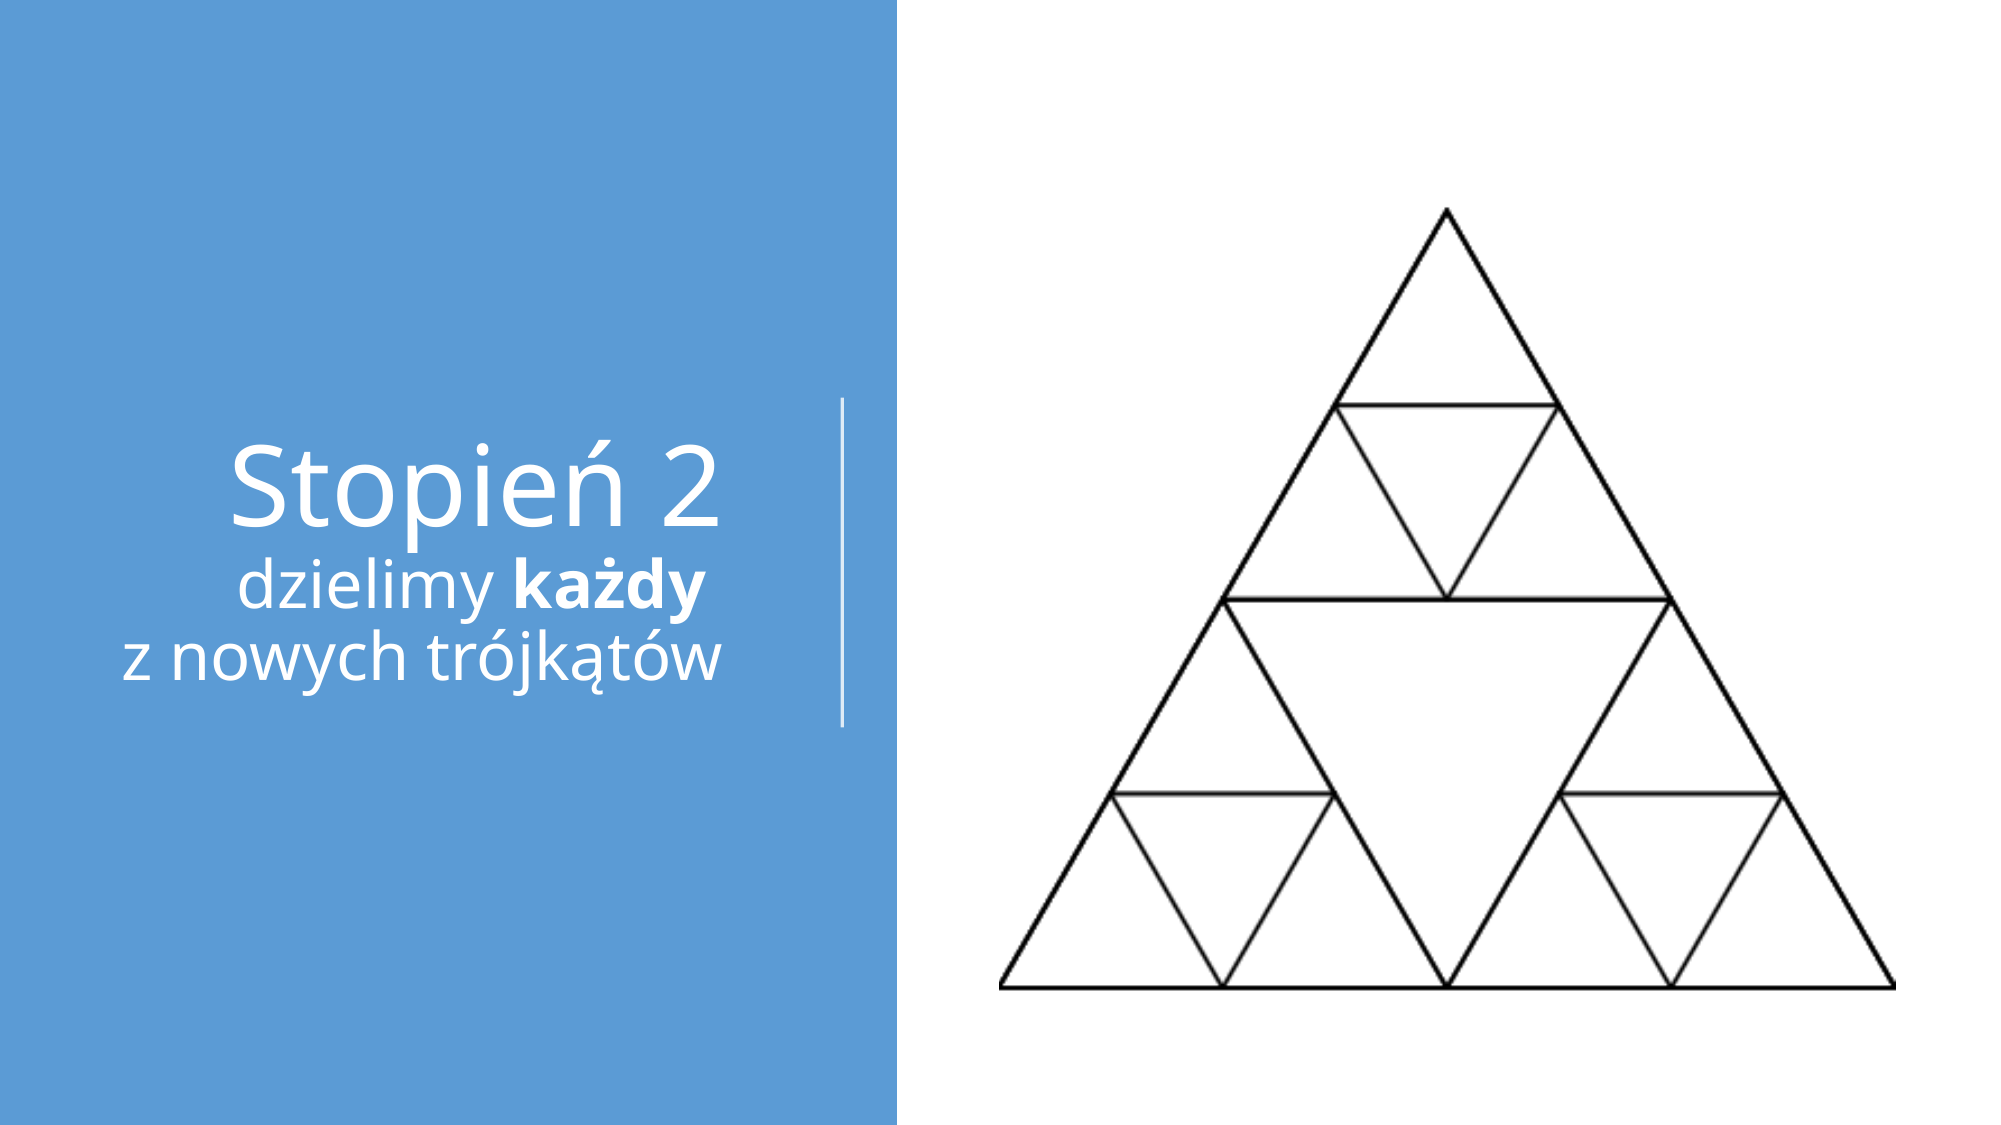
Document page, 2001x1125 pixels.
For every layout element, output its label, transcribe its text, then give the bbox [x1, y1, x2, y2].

picture [999, 114, 1896, 1011]
title Stopień 2 dzielimy każdy z nowych trójkątów [106, 104, 791, 1021]
text_box [0, 0, 897, 1125]
